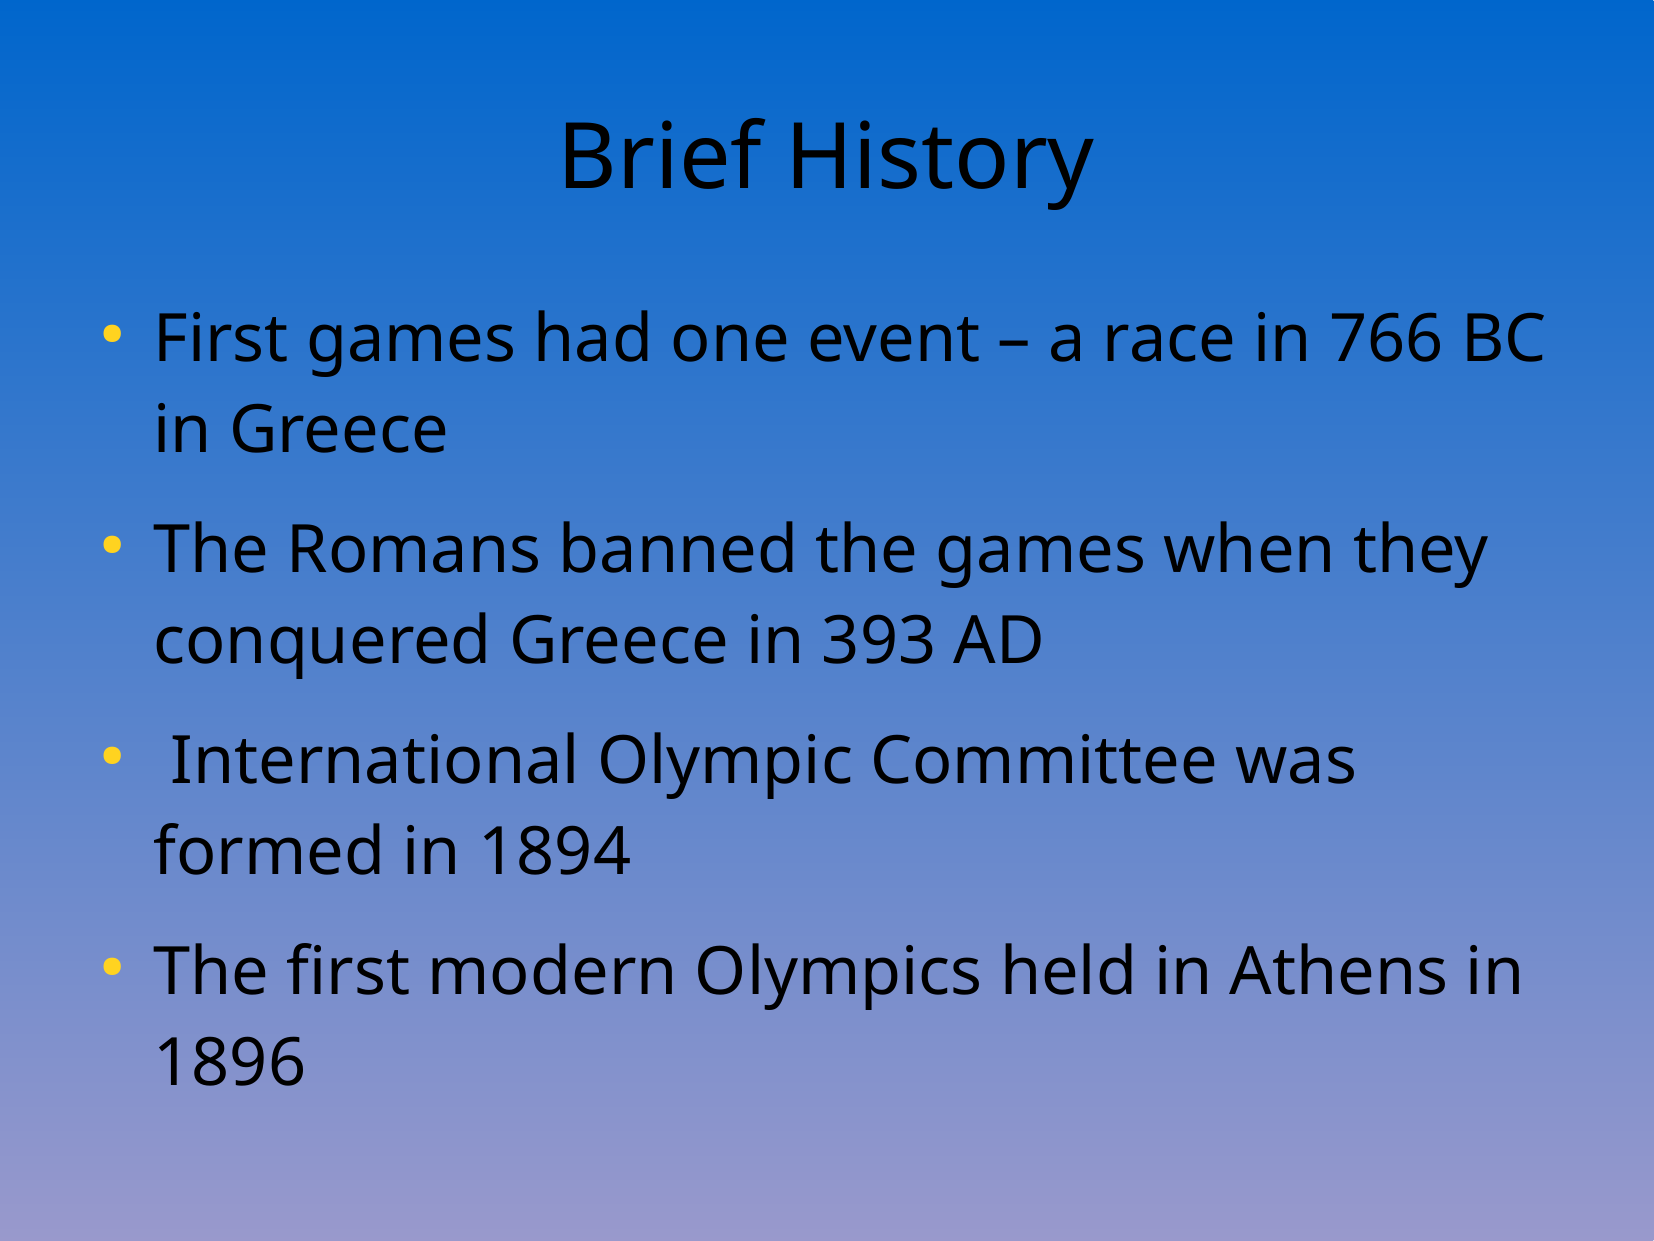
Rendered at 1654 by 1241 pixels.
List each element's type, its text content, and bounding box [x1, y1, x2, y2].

title Brief History [82, 49, 1571, 257]
list First games had one event – a race in 766 BC in Greece The Romans banned the games when they conquered Greece in 393 AD International Olympic Committee was formed in 1894 The first modern Olympics held in Athens in 1896 [82, 290, 1571, 1145]
